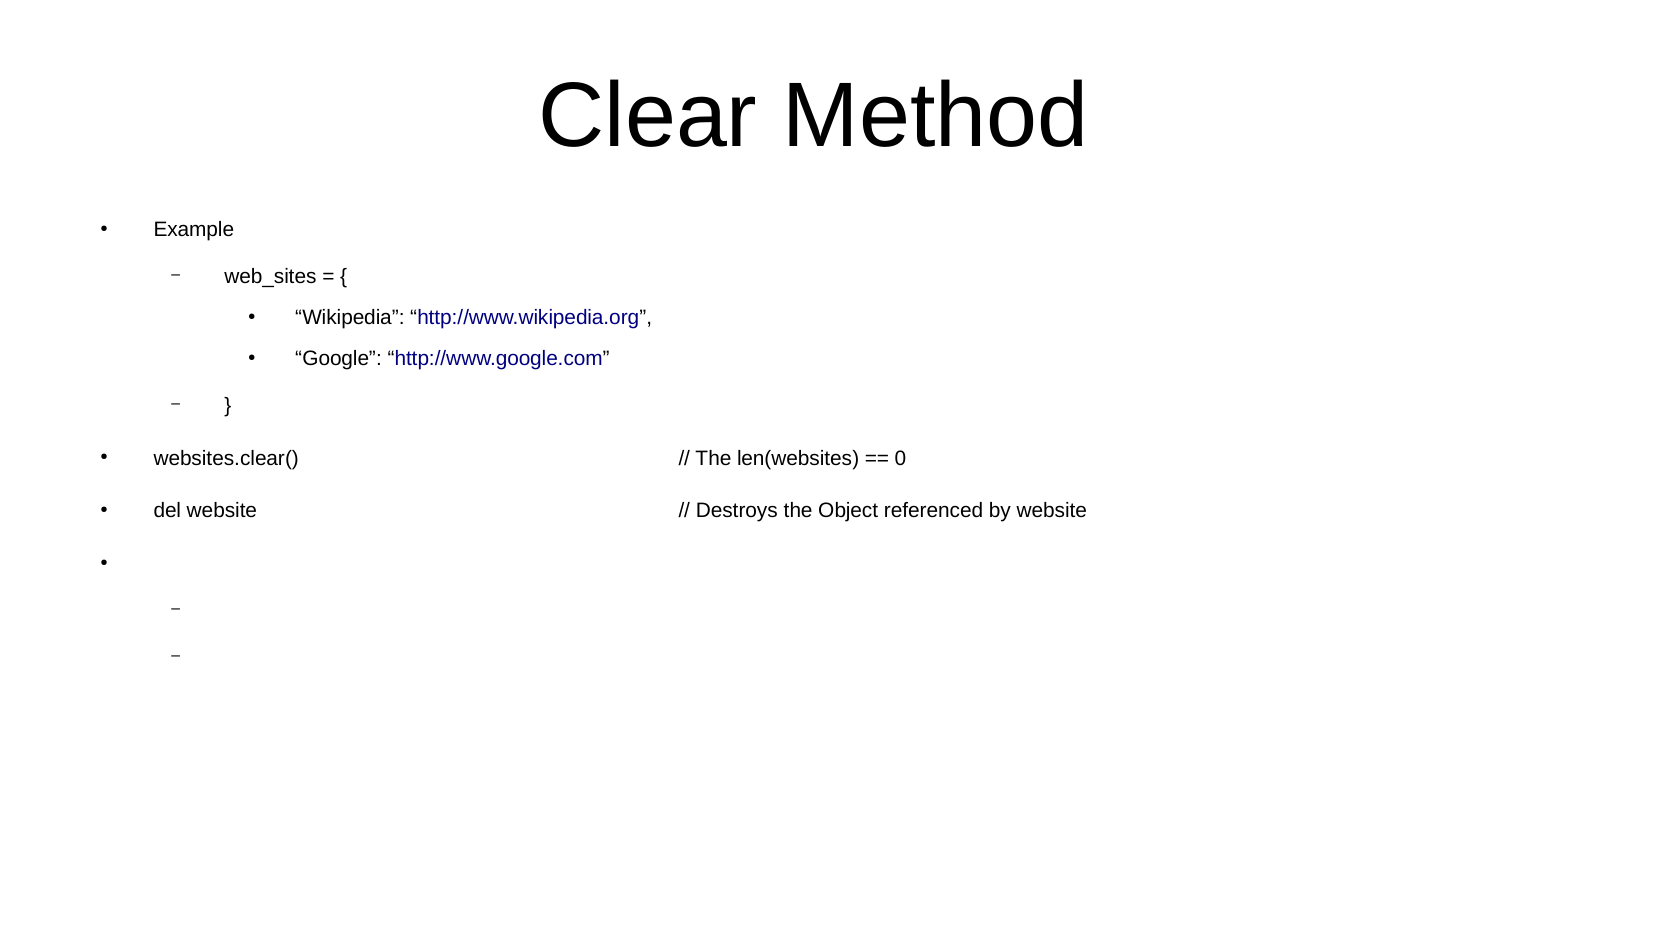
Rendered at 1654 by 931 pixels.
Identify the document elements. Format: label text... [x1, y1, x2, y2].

list Example web_sites = { “Wikipedia”: “http://www.wikipedia.org”, “Google”: “http://www.google.com” } websites.clear() // The len(websites) == 0 del website // Destroys the Object referenced by website [82, 217, 1621, 916]
title Clear Method [82, 37, 1571, 193]
